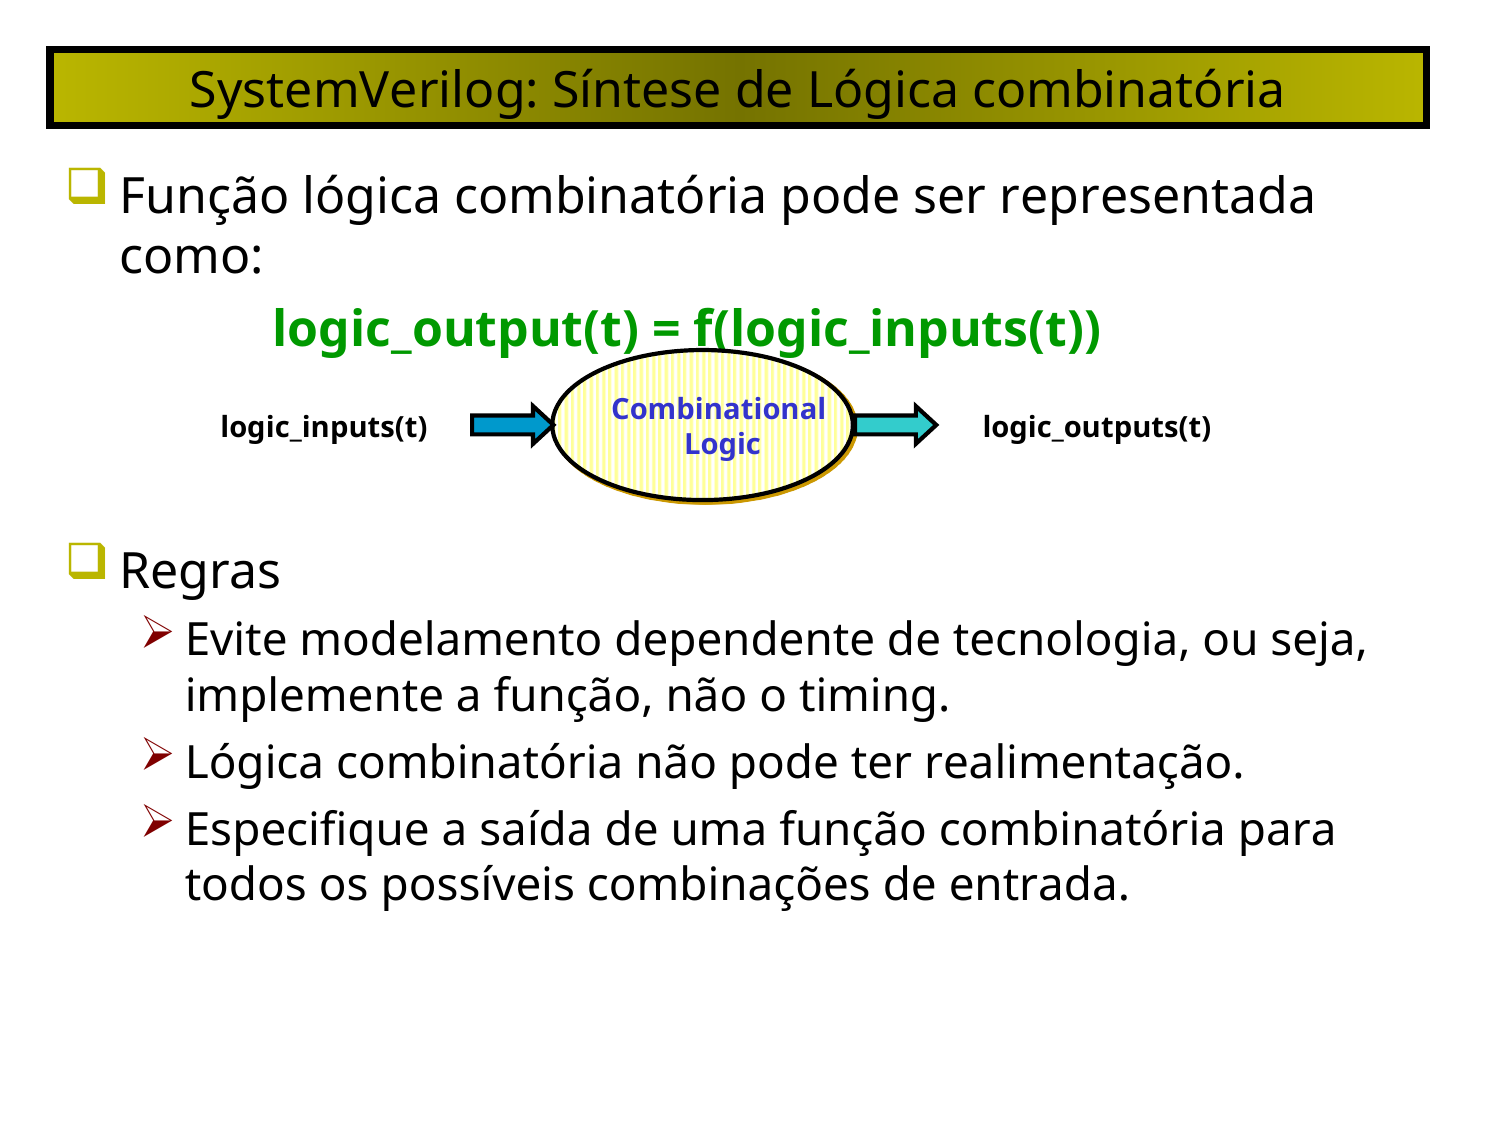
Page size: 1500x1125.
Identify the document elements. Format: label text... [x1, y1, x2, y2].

text_box Combinational Logic [552, 350, 853, 501]
text_box logic_outputs(t)‏ [967, 399, 1227, 451]
text_box logic_inputs(t)‏ [205, 399, 443, 451]
text_box SystemVerilog: Síntese de Lógica combinatória [49, 49, 1427, 126]
text_box Regras Evite modelamento dependente de tecnologia, ou seja, implemente a função, não o timing. Lógica combinatória não pode ter realimentação. Especifique a saída de uma função combinatória para todos os possíveis combinações de entrada. [49, 499, 1427, 1038]
text_box [472, 406, 554, 444]
text_box [854, 406, 937, 444]
text_box Função lógica combinatória pode ser representada como: logic_output(t) = f(logic_inputs(t))‏ [50, 125, 1477, 326]
